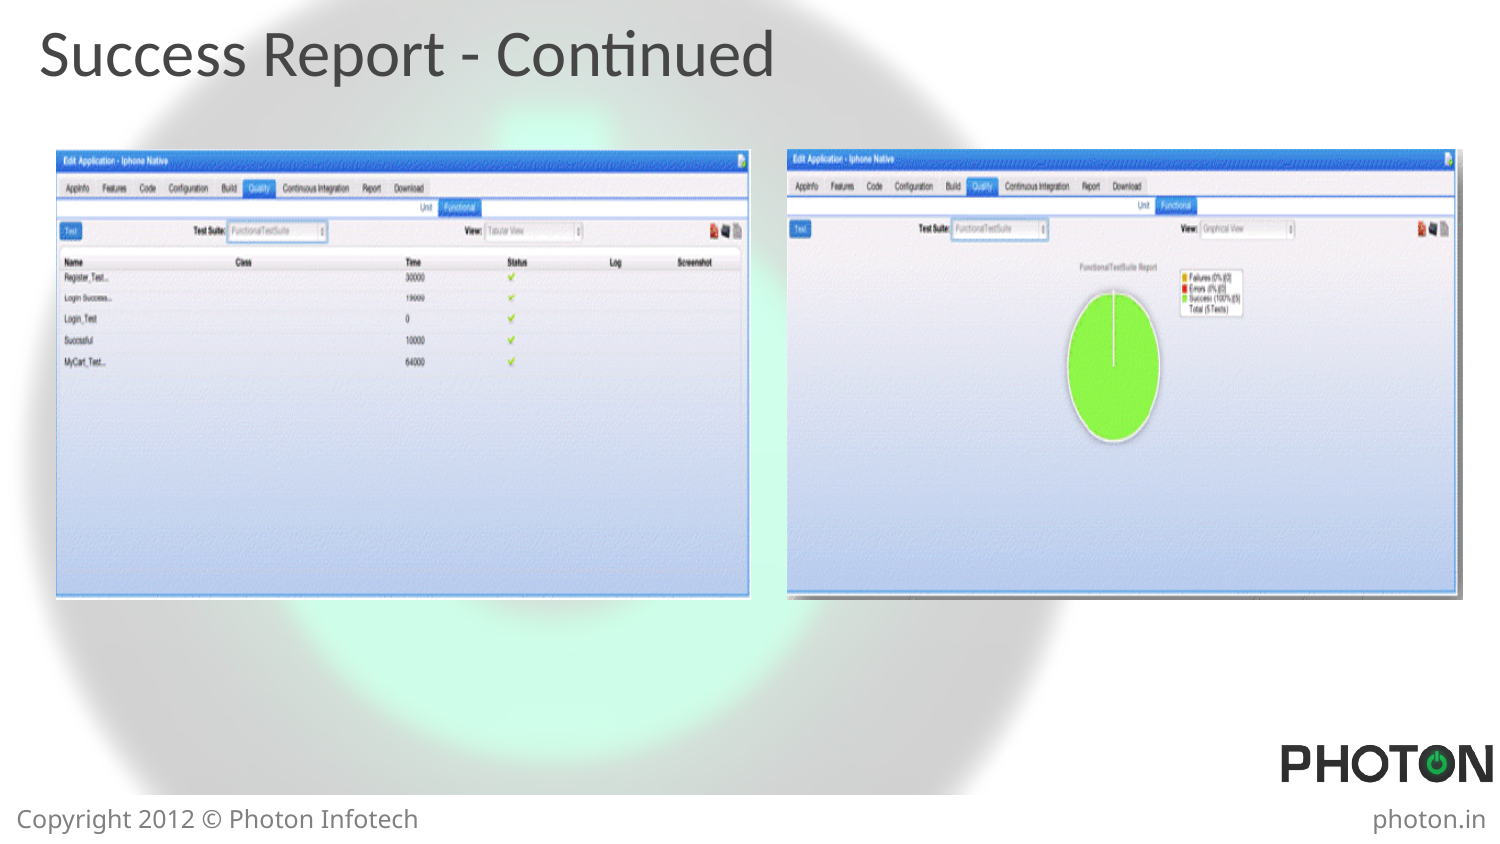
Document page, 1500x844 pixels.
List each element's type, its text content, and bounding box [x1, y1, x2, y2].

picture [1275, 741, 1497, 786]
title Success Report - Continued [24, 0, 1463, 122]
picture [0, 0, 1463, 795]
